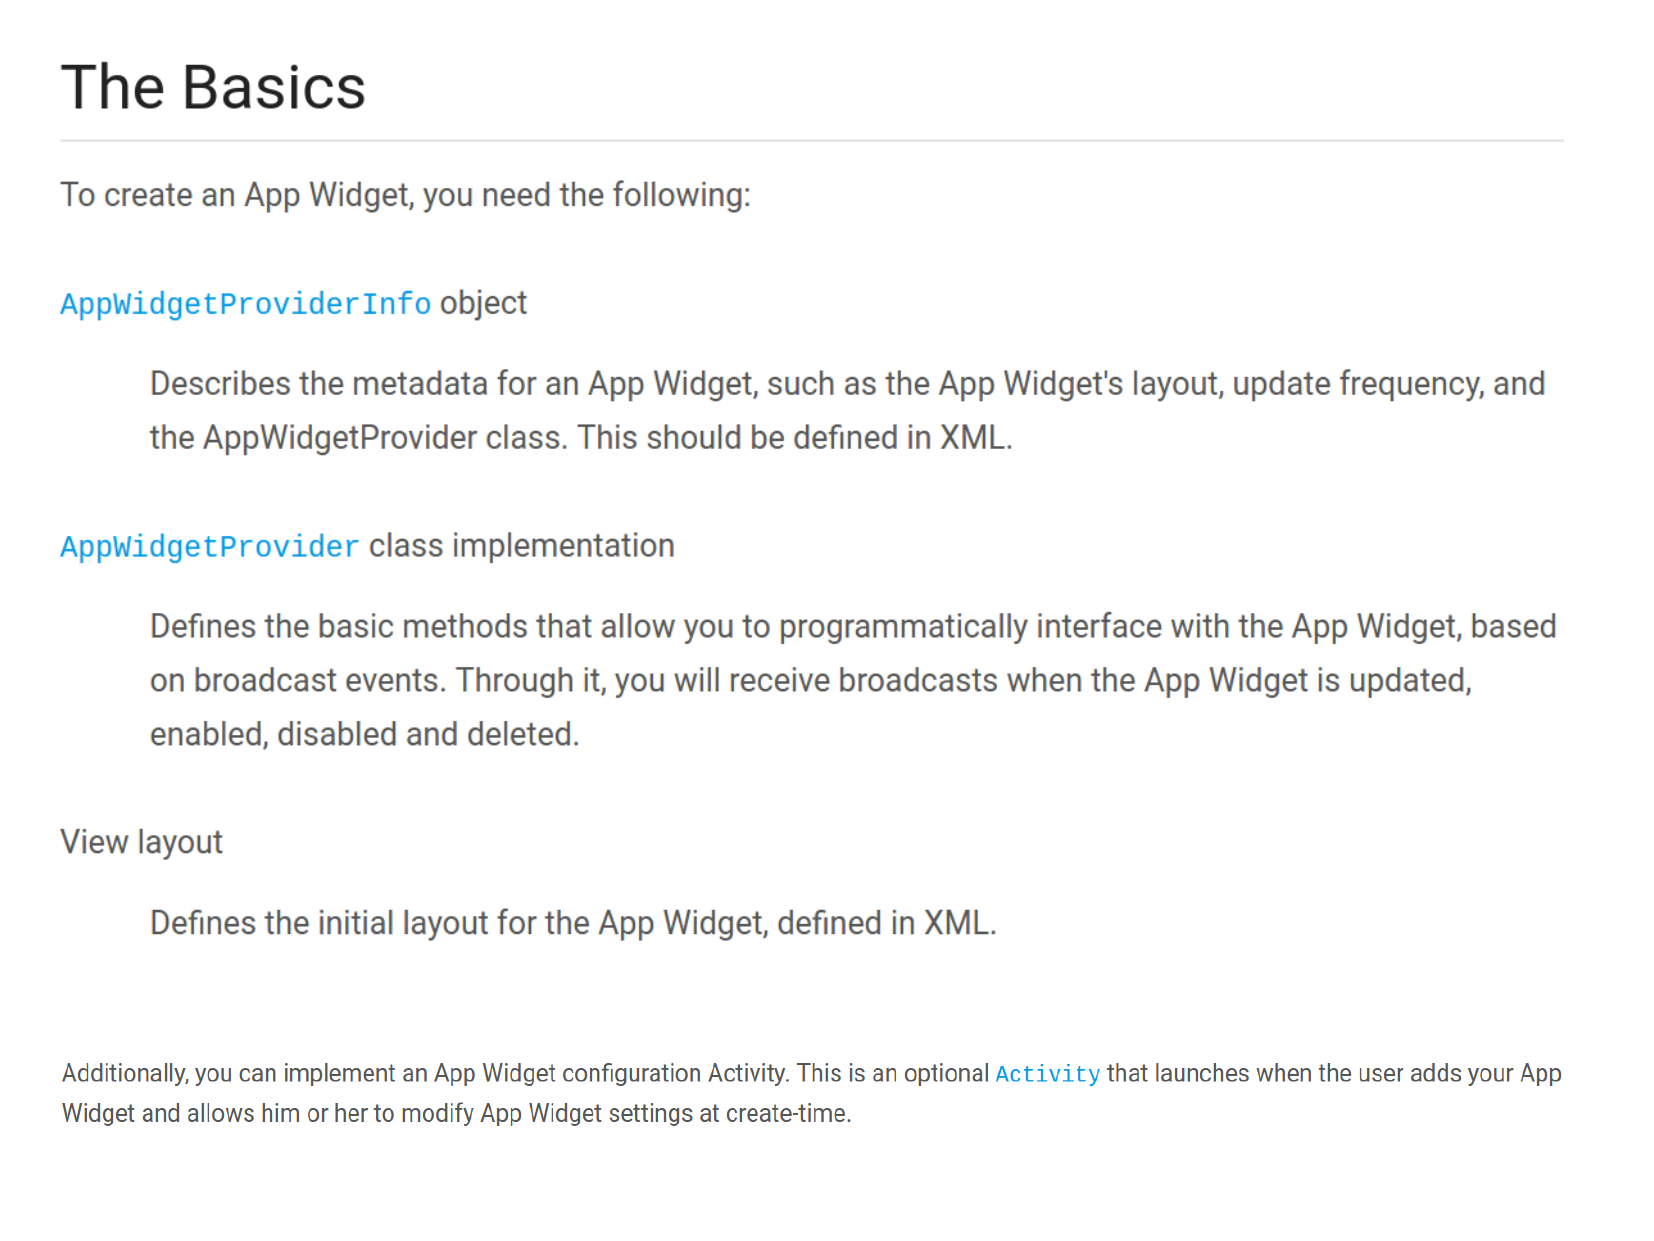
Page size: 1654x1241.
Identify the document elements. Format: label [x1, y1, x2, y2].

picture [47, 1039, 1583, 1146]
picture [35, 38, 1609, 969]
